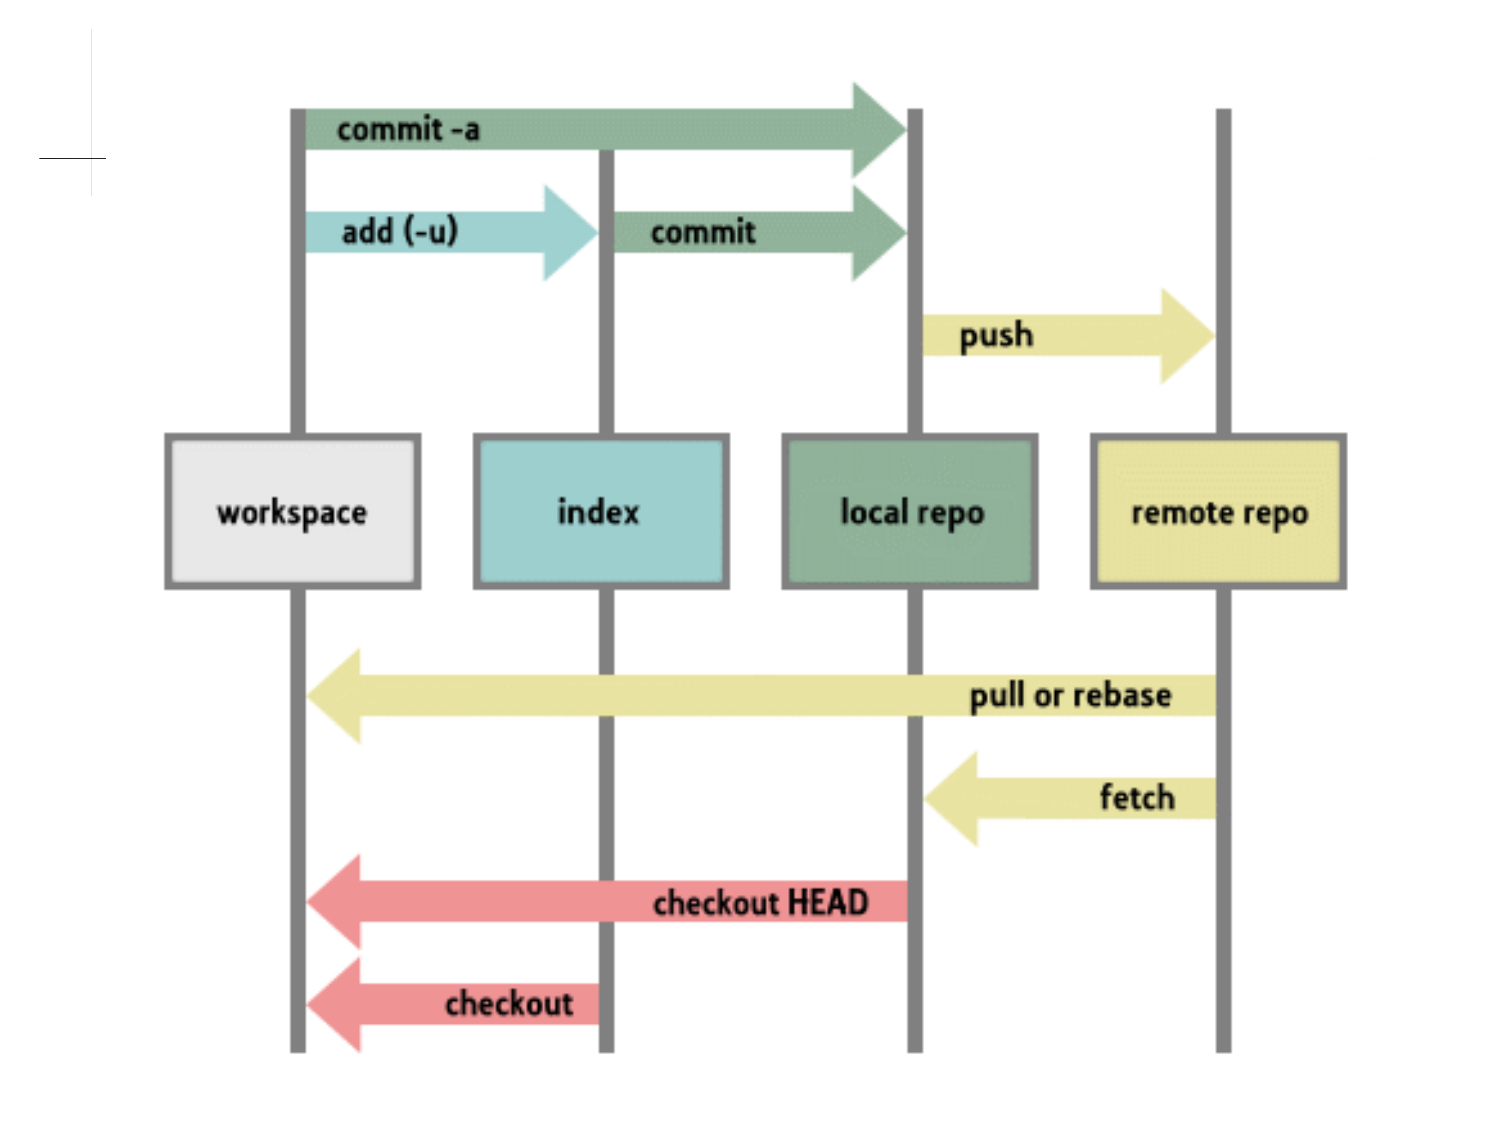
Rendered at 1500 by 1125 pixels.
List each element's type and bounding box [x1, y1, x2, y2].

picture [106, 58, 1366, 1077]
